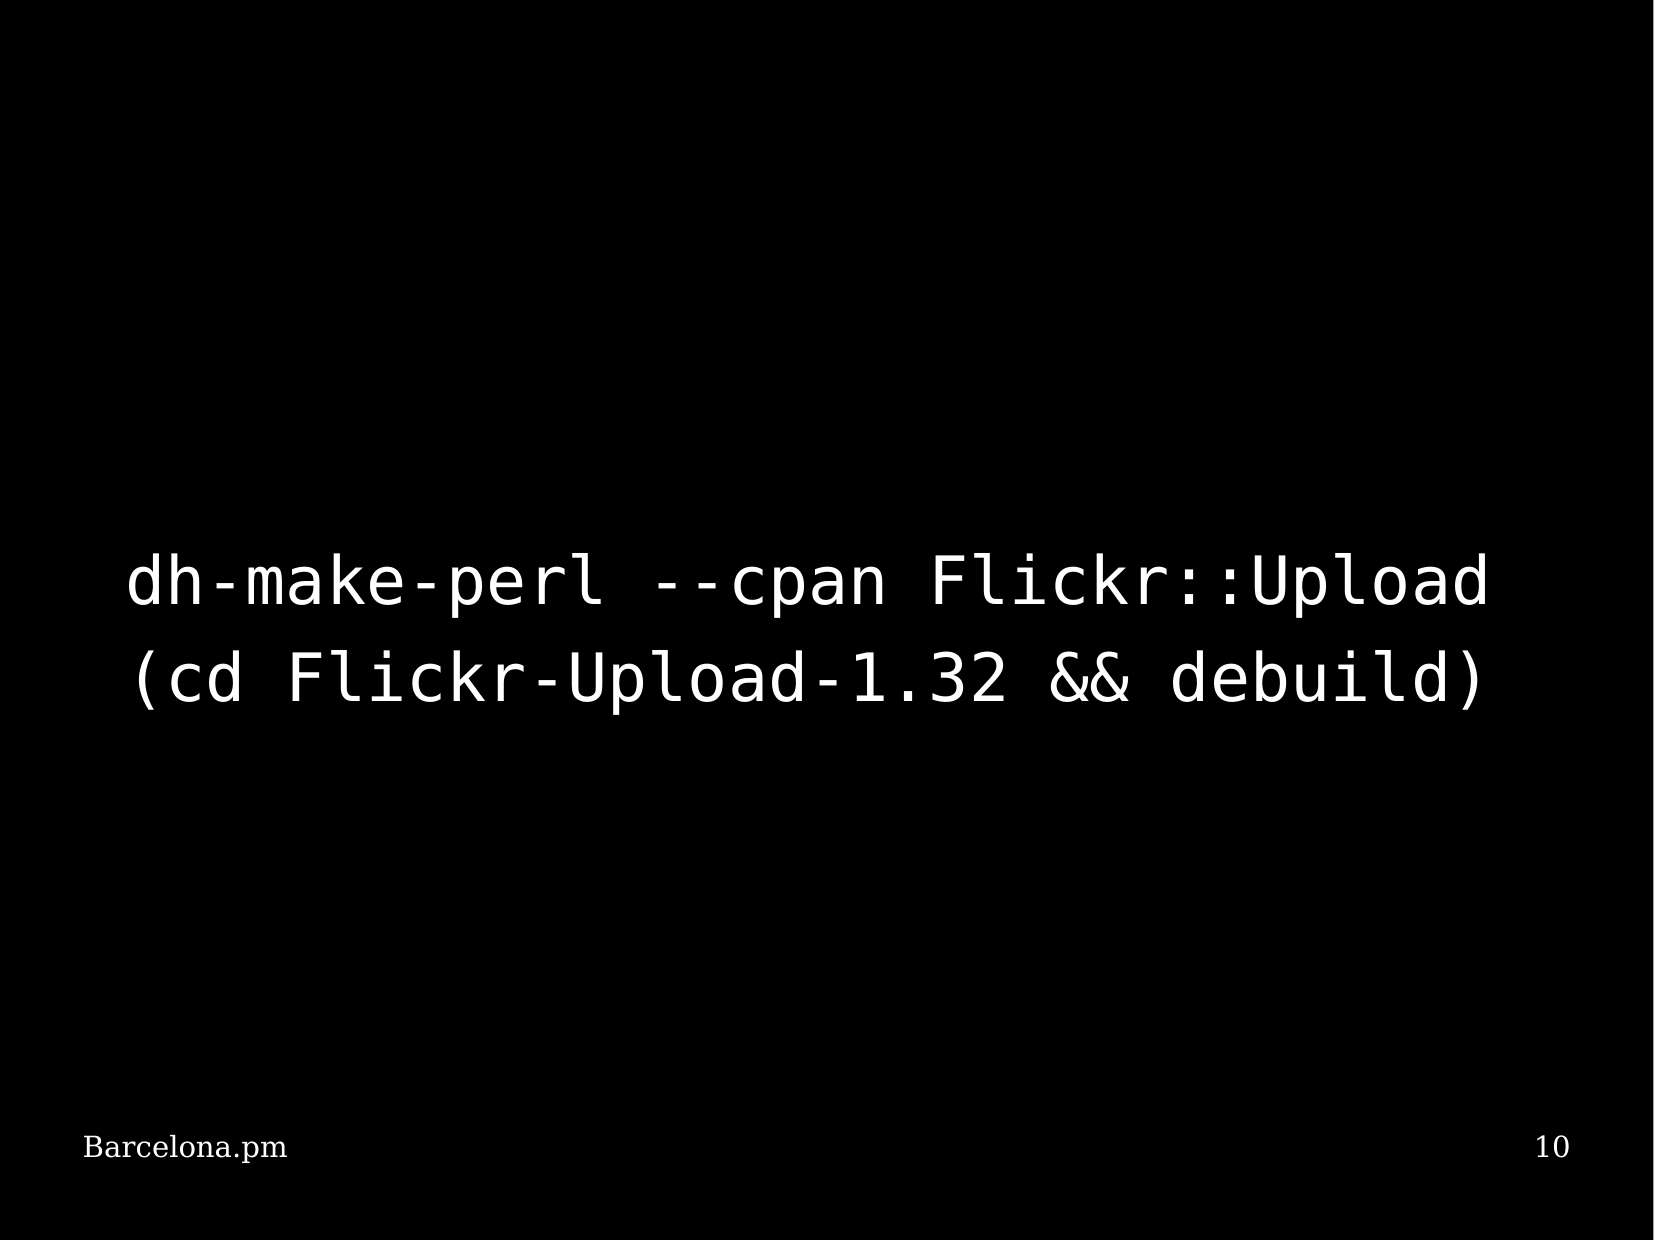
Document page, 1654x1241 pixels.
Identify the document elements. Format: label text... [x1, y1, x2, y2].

title dh-make-perl --cpan Flickr::Upload (cd Flickr-Upload-1.32 && debuild) [125, 428, 1529, 813]
